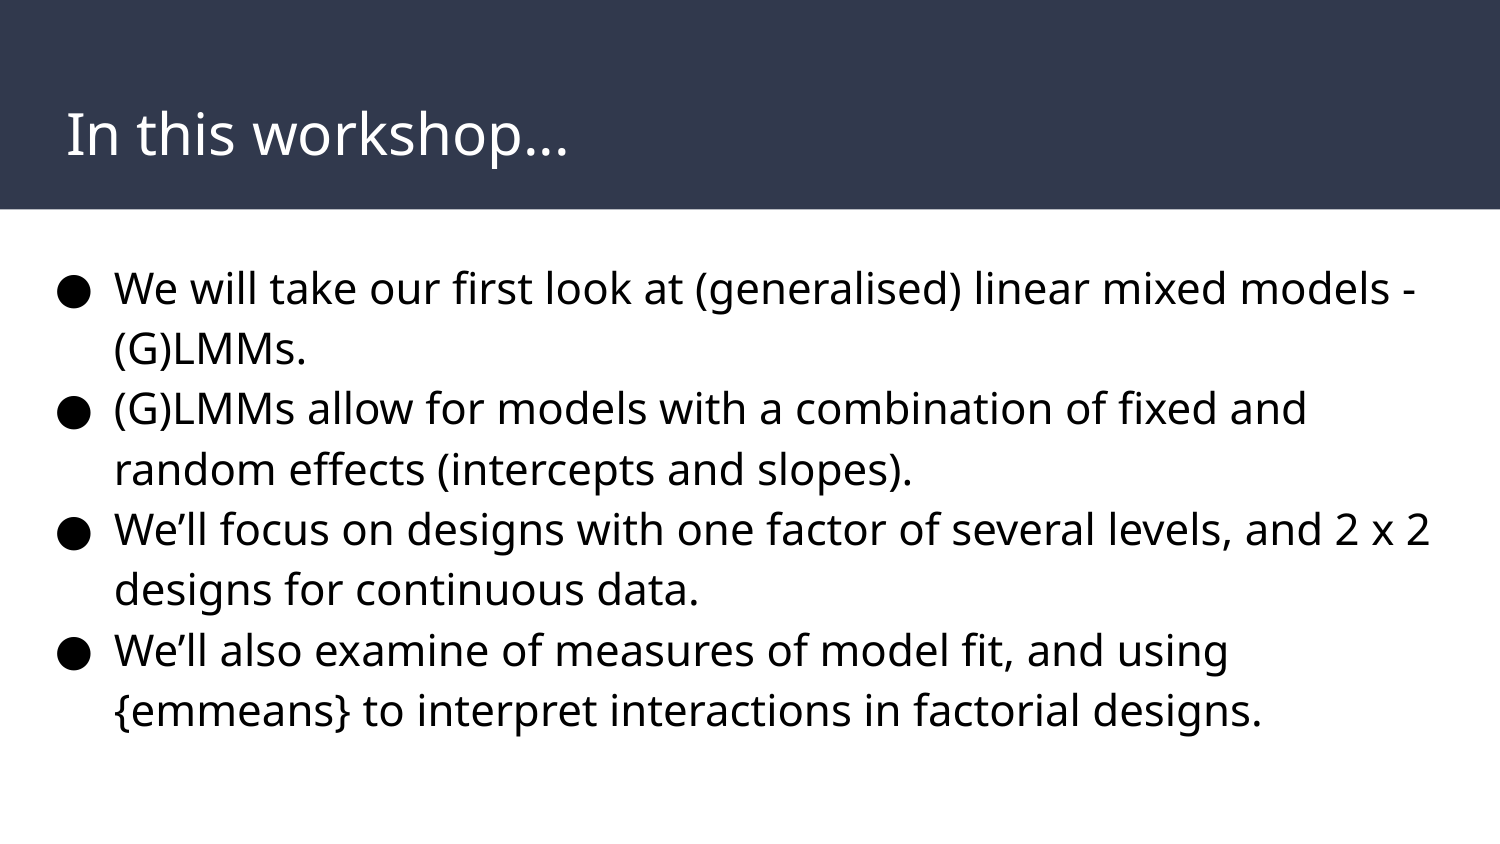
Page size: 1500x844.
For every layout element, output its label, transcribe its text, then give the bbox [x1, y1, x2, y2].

text_box We will take our first look at (generalised) linear mixed models - (G)LMMs. (G)LMMs allow for models with a combination of fixed and random effects (intercepts and slopes). We’ll focus on designs with one factor of several levels, and 2 x 2 designs for continuous data. We’ll also examine of measures of model fit, and using {emmeans} to interpret interactions in factorial designs. [24, 237, 1475, 824]
title In this workshop... [51, 82, 1449, 185]
